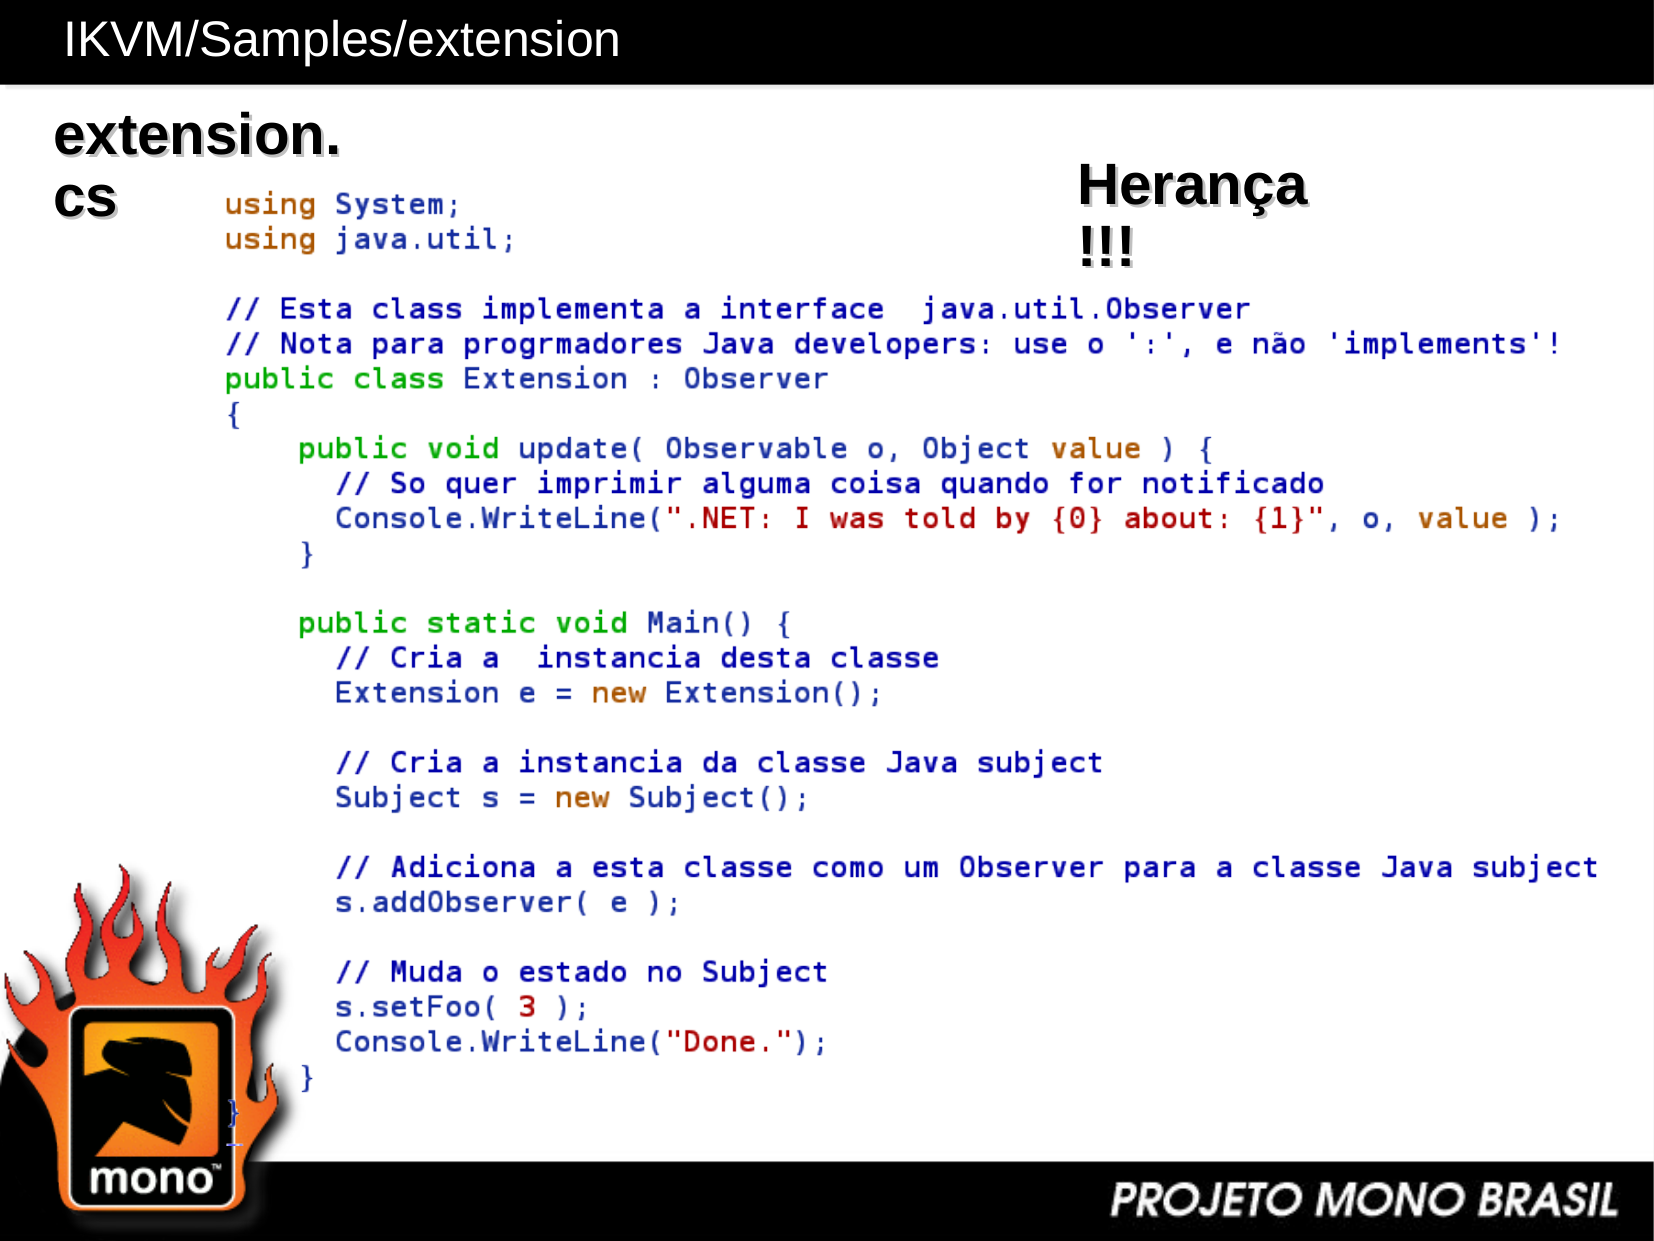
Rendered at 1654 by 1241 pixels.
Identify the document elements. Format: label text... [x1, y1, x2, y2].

text_box Herança!!! [1062, 147, 1329, 238]
picture [0, 85, 1654, 1241]
text_box IKVM/Samples/extension [63, 15, 622, 68]
text_box extension.cs [53, 105, 343, 229]
